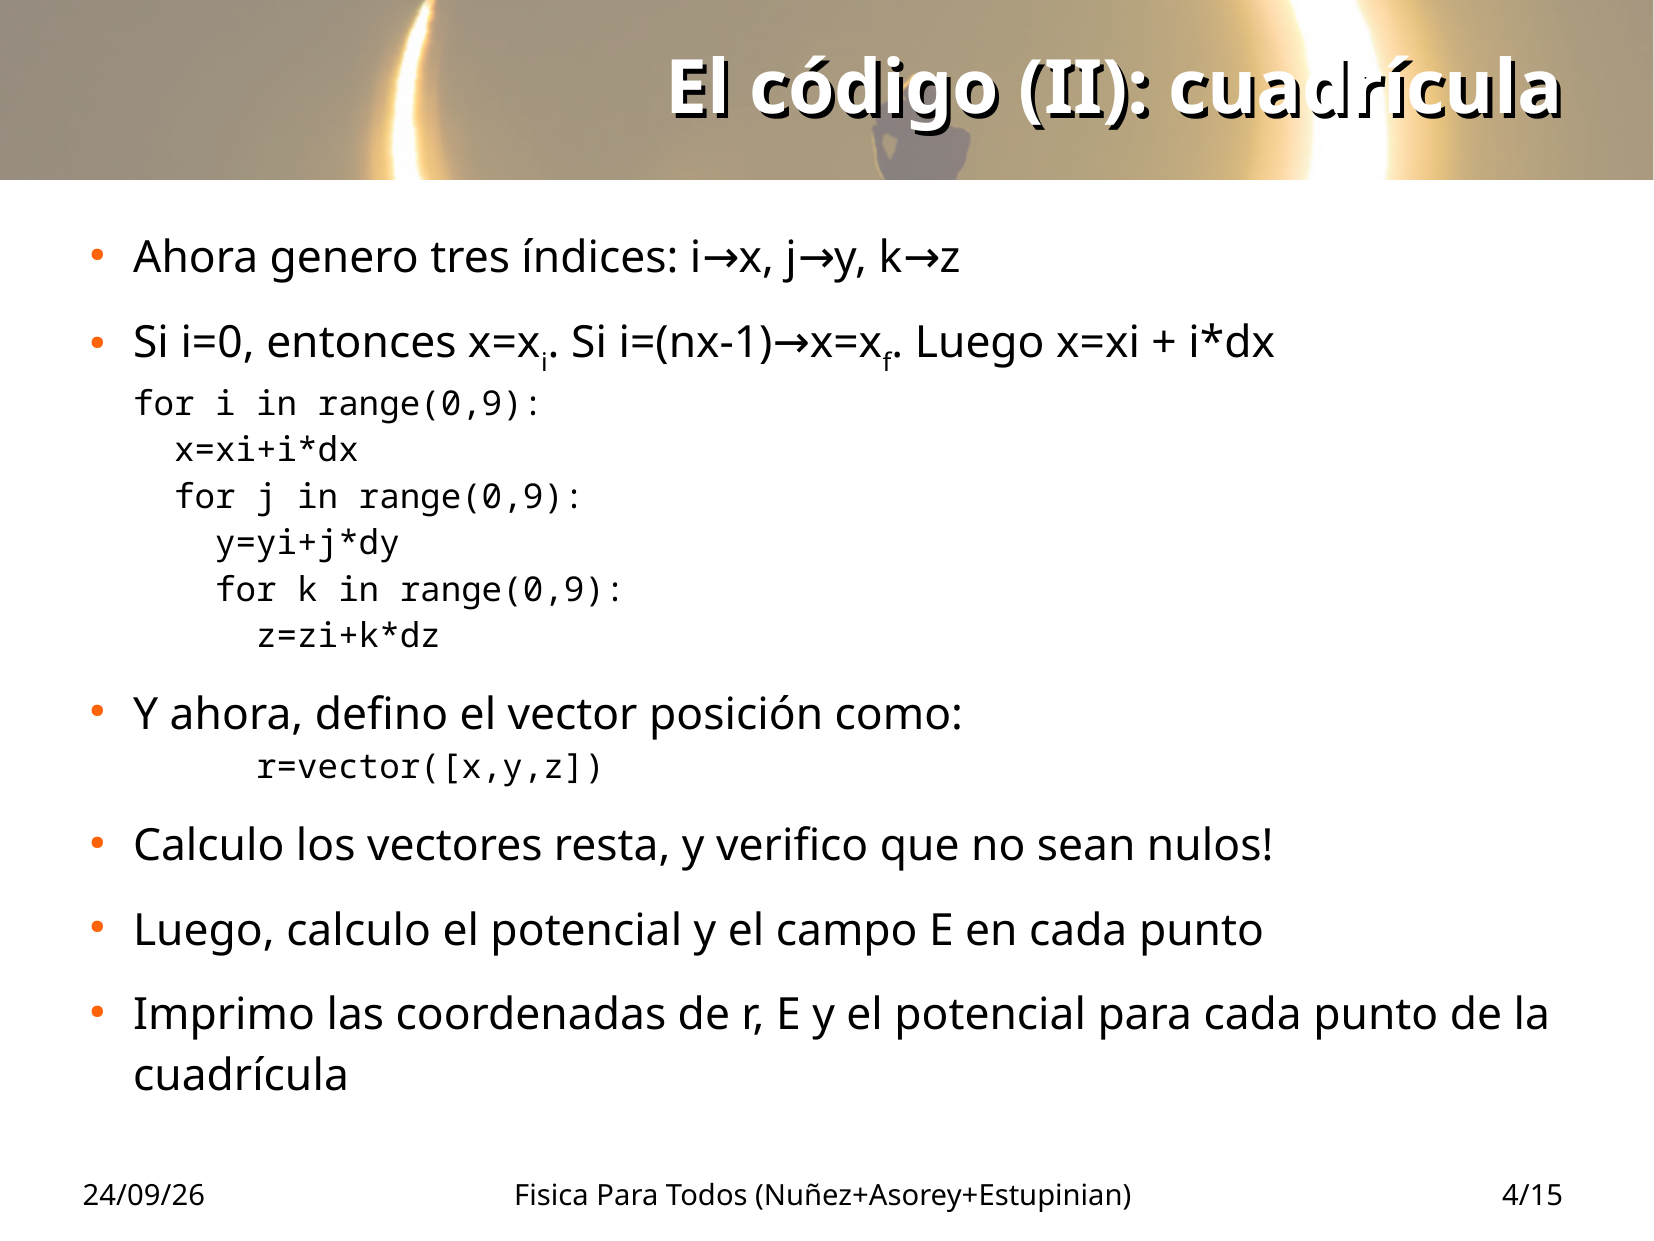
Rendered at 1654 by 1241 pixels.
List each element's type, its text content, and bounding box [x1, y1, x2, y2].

title El código (II): cuadrícula [75, 19, 1564, 151]
picture [0, 0, 1654, 180]
list Ahora genero tres índices: i→x, j→y, k→z Si i=0, entonces x=xi. Si i=(nx-1)→x=xf. Luego x=xi + i*dx for i in range(0,9): x=xi+i*dx for j in range(0,9): y=yi+j*dy for k in range(0,9): z=zi+k*dz Y ahora, defino el vector posición como: r=vector([x,y,z]) Calculo los vectores resta, y verifico que no sean nulos! Luego, calculo el potencial y el campo E en cada punto Imprimo las coordenadas de r, E y el potencial para cada punto de la cuadrícula [75, 225, 1564, 1111]
